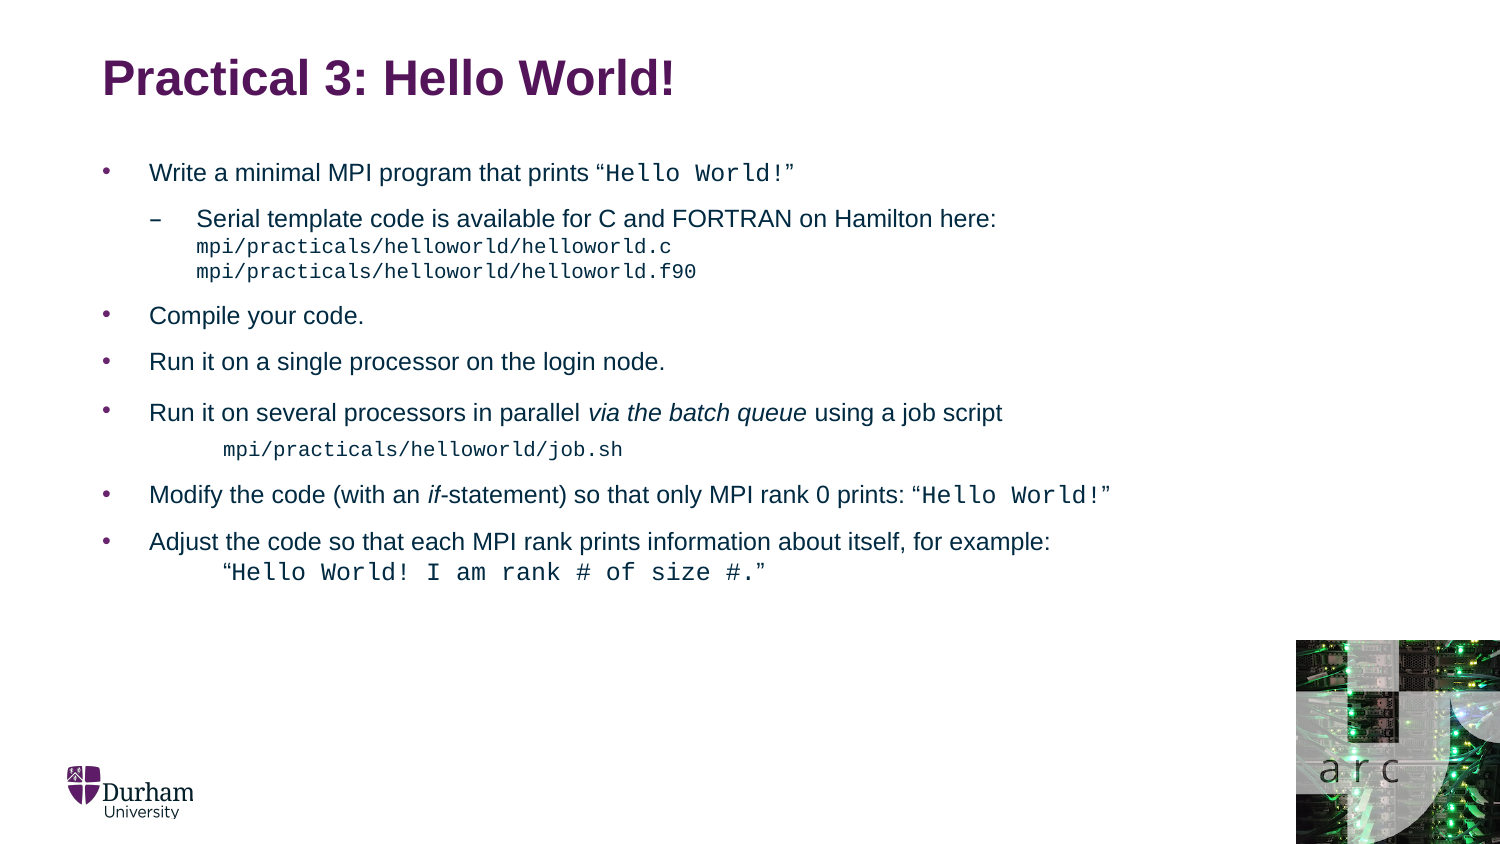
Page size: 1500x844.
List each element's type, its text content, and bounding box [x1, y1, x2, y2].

picture [67, 766, 193, 819]
list Write a minimal MPI program that prints “Hello World!” Serial template code is available for C and FORTRAN on Hamilton here: mpi/practicals/helloworld/helloworld.c mpi/practicals/helloworld/helloworld.f90 Compile your code. Run it on a single processor on the login node. Run it on several processors in parallel via the batch queue using a job script mpi/practicals/helloworld/job.sh Modify the code (with an if-statement) so that only MPI rank 0 prints: “Hello World!” Adjust the code so that each MPI rank prints information about itself, for example: “Hello World! I am rank # of size #.” [101, 156, 1258, 494]
title Practical 3: Hello World! [101, 45, 1399, 119]
picture [1296, 640, 1500, 844]
